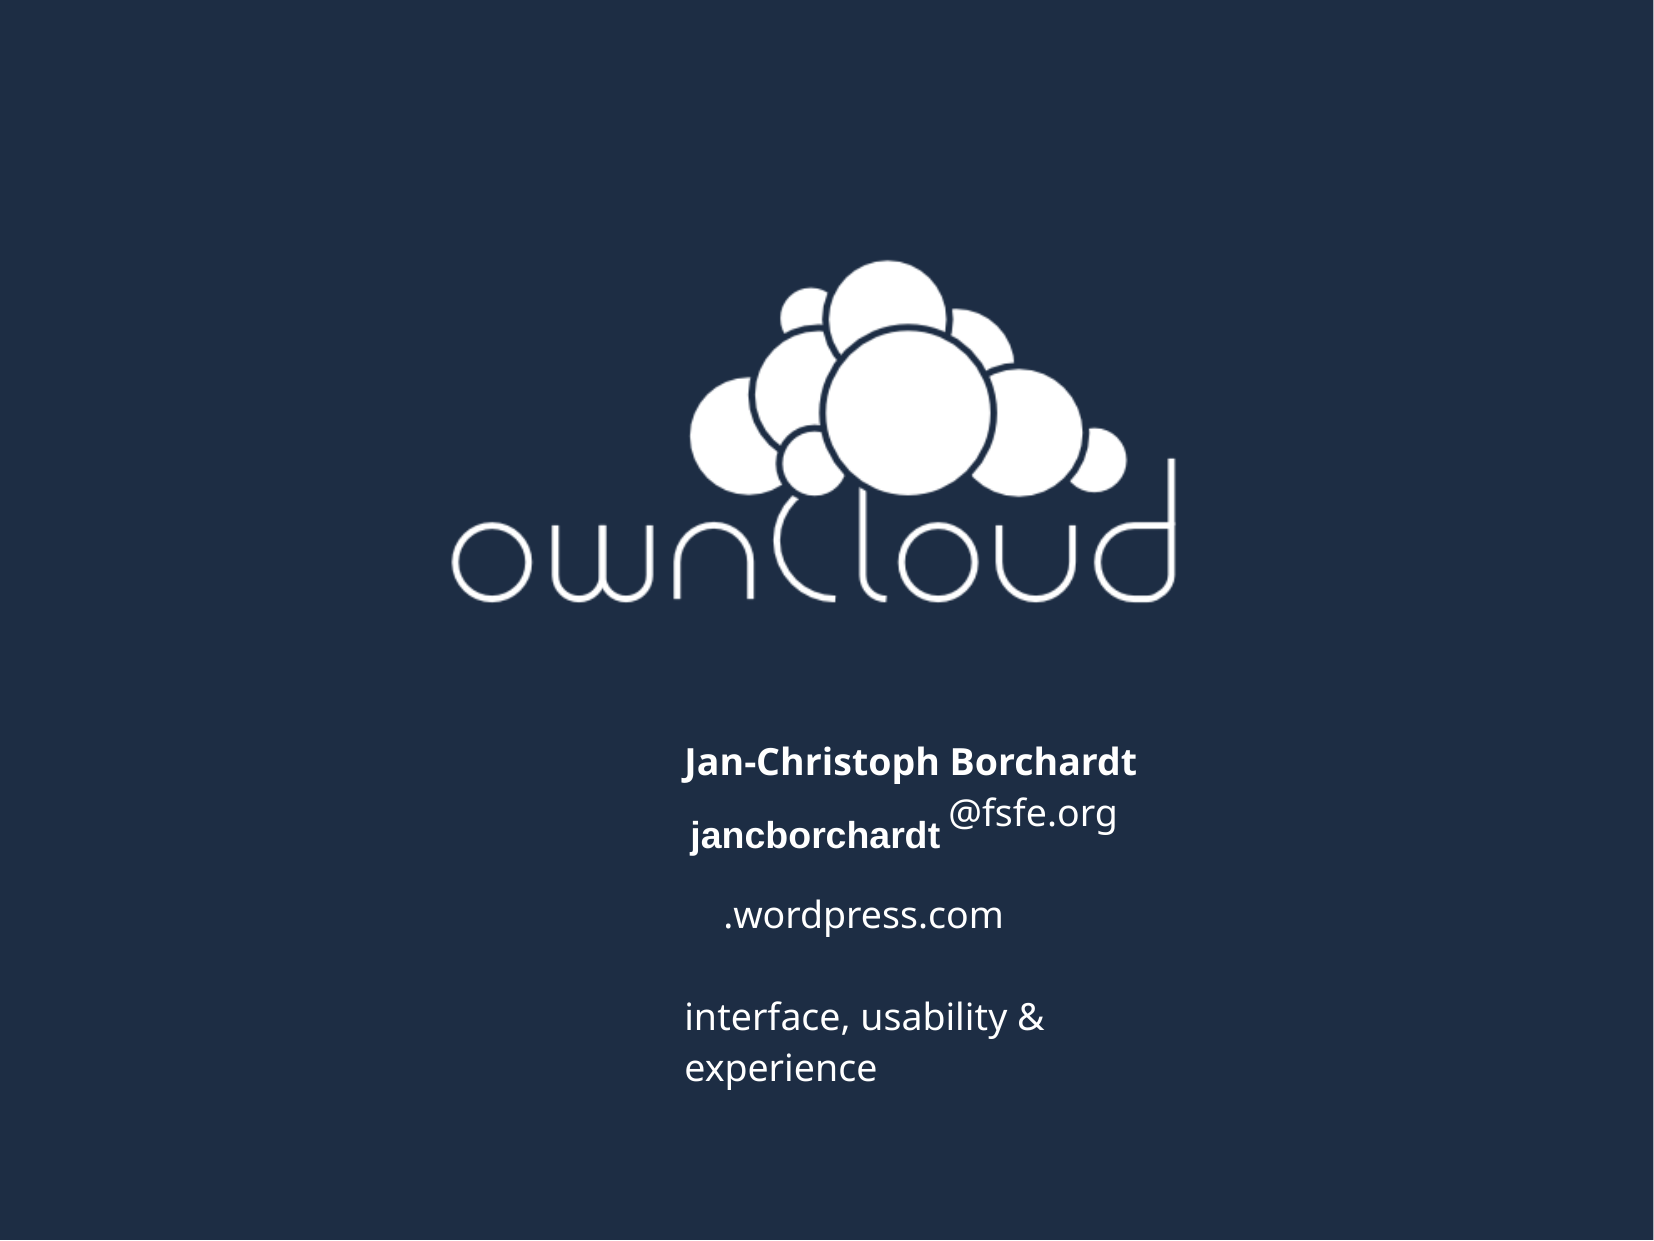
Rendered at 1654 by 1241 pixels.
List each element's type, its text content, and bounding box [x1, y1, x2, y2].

text_box jancborchardt [675, 807, 956, 865]
picture [330, 187, 1323, 706]
text_box Jan-Christoph Borchardt @fsfe.org .wordpress.com interface, usability & experience [669, 728, 1233, 1013]
